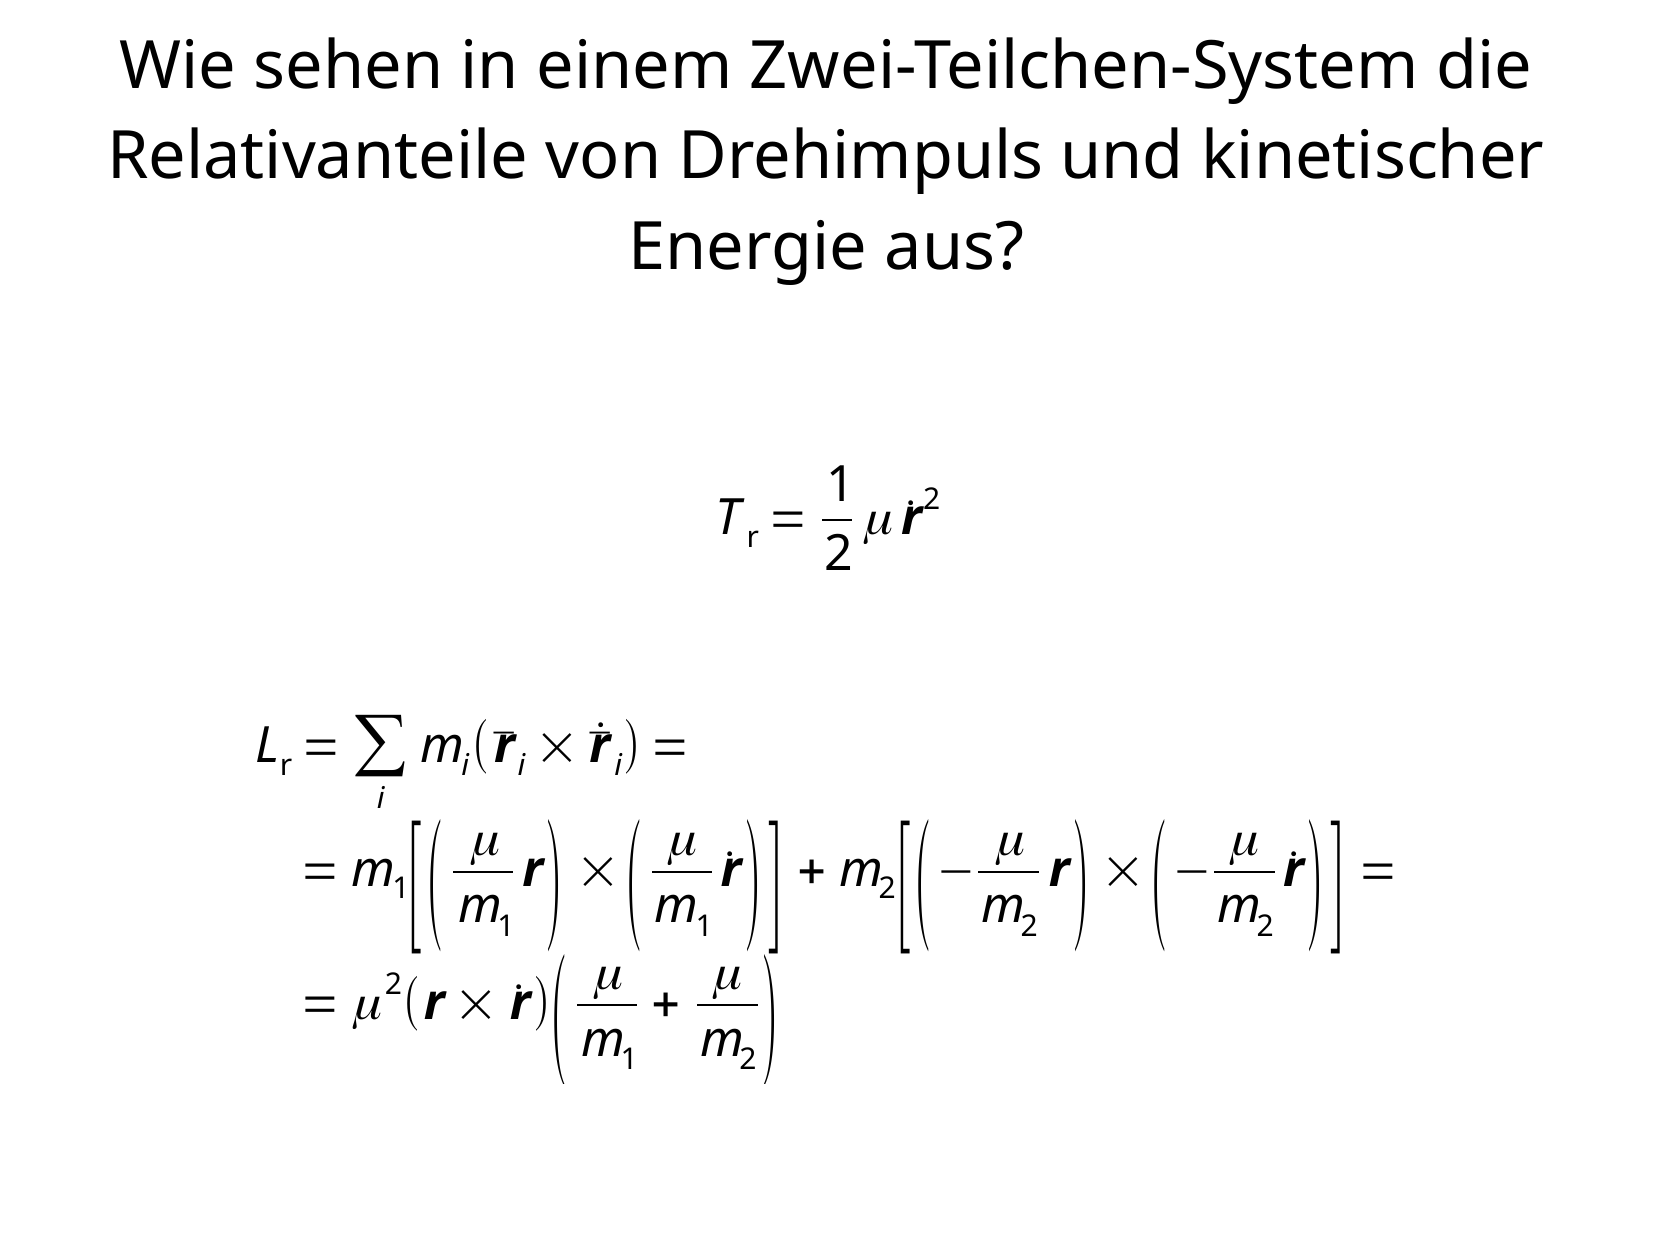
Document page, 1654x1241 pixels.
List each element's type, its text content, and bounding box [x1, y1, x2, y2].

chart [248, 711, 1405, 1084]
chart [709, 454, 945, 585]
title Wie sehen in einem Zwei-Teilchen-System die Relativanteile von Drehimpuls und kinetischer Energie aus? [82, 19, 1571, 287]
